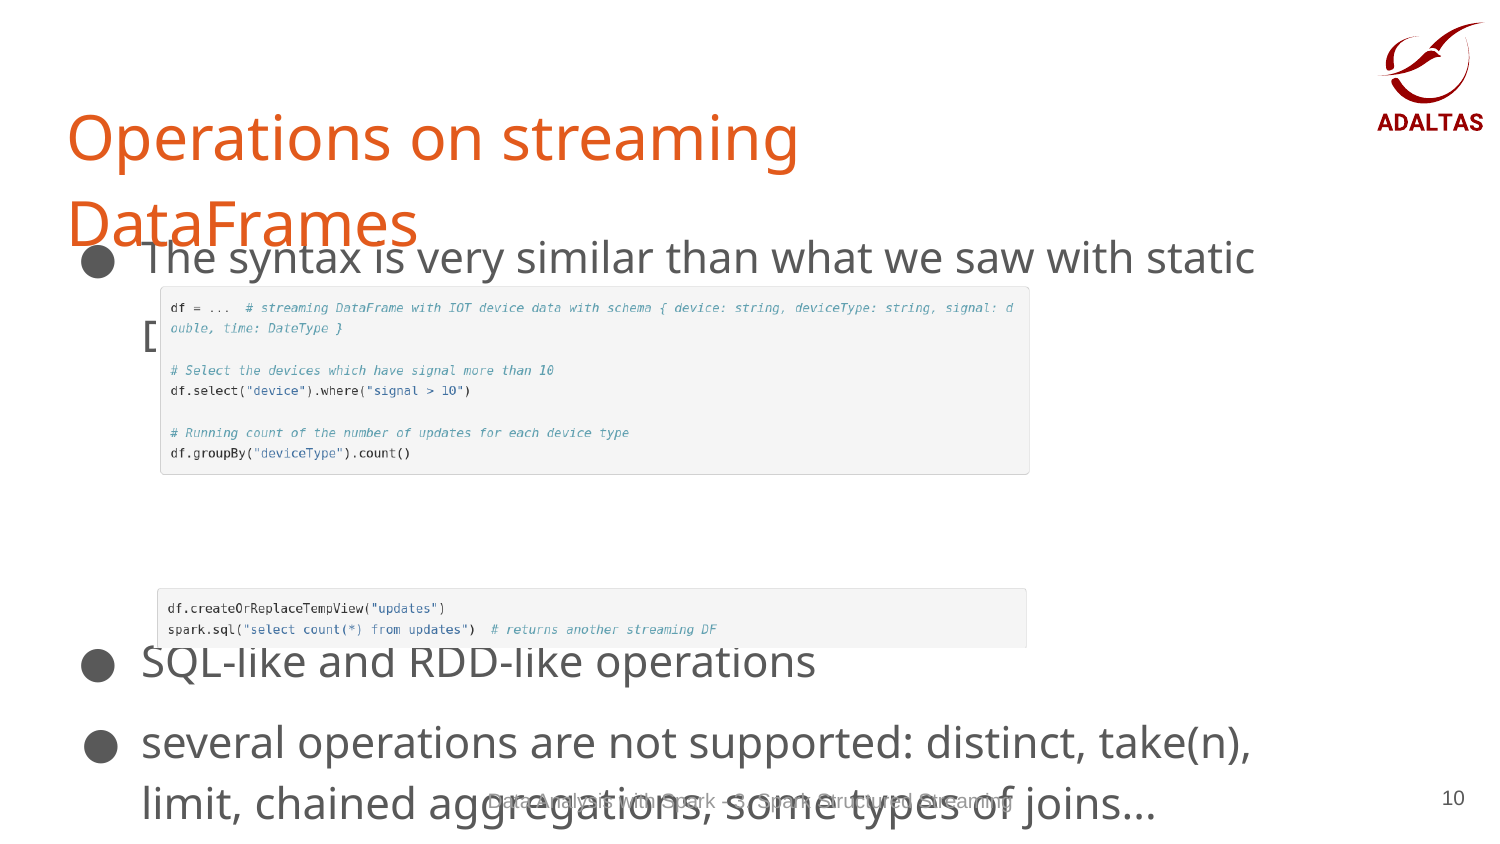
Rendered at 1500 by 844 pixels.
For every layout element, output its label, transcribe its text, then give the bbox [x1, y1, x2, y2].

list The syntax is very similar than what we saw with static DFs SQL-like and RDD-like operations several operations are not supported: distinct, take(n), limit, chained aggregations, some types of joins... [51, 189, 1356, 765]
picture [153, 582, 1035, 648]
slide_number <number> [1389, 764, 1480, 830]
picture [156, 285, 1038, 477]
text_box Data Analysis with Spark - 3. Spark Structured Streaming [462, 773, 1038, 822]
title Operations on streaming DataFrames [51, 71, 1184, 166]
